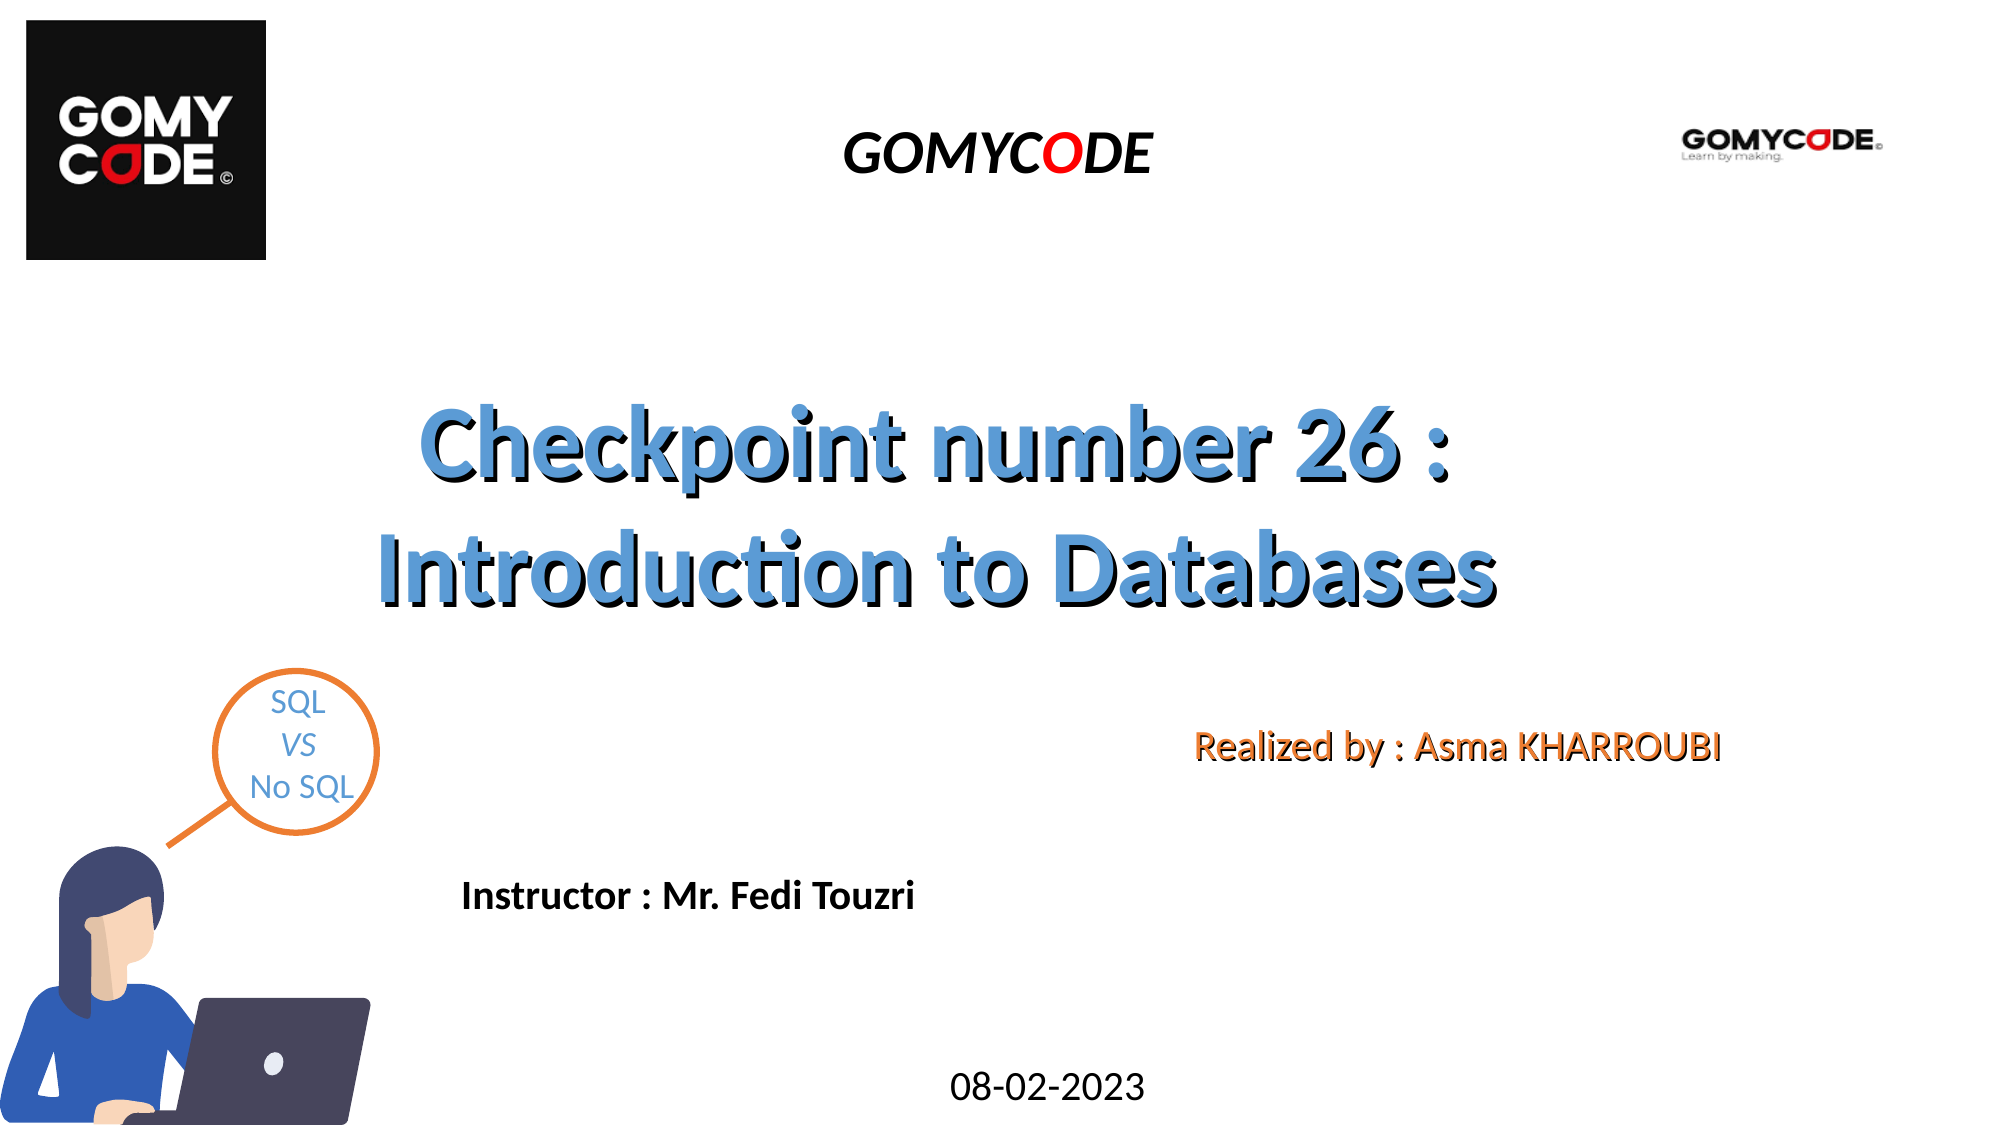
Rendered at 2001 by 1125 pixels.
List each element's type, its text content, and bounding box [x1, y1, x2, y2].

text_box d [245, 815, 347, 833]
text_box d [371, 721, 377, 782]
picture [1564, 33, 2000, 246]
text_box Realized by : Asma KHARROUBI [1178, 710, 1859, 776]
text_box GOMYCODE [640, 104, 1372, 195]
text_box Instructor : Mr. Fedi Touzri [446, 860, 1051, 927]
text_box SQL VS No SQL [233, 671, 371, 815]
picture [26, 20, 266, 260]
text_box [0, 846, 371, 1125]
text_box d [215, 701, 233, 802]
text_box Checkpoint number 26 : Introduction to Databases [250, 366, 1622, 634]
text_box 08-02-2023 [703, 1050, 1392, 1117]
